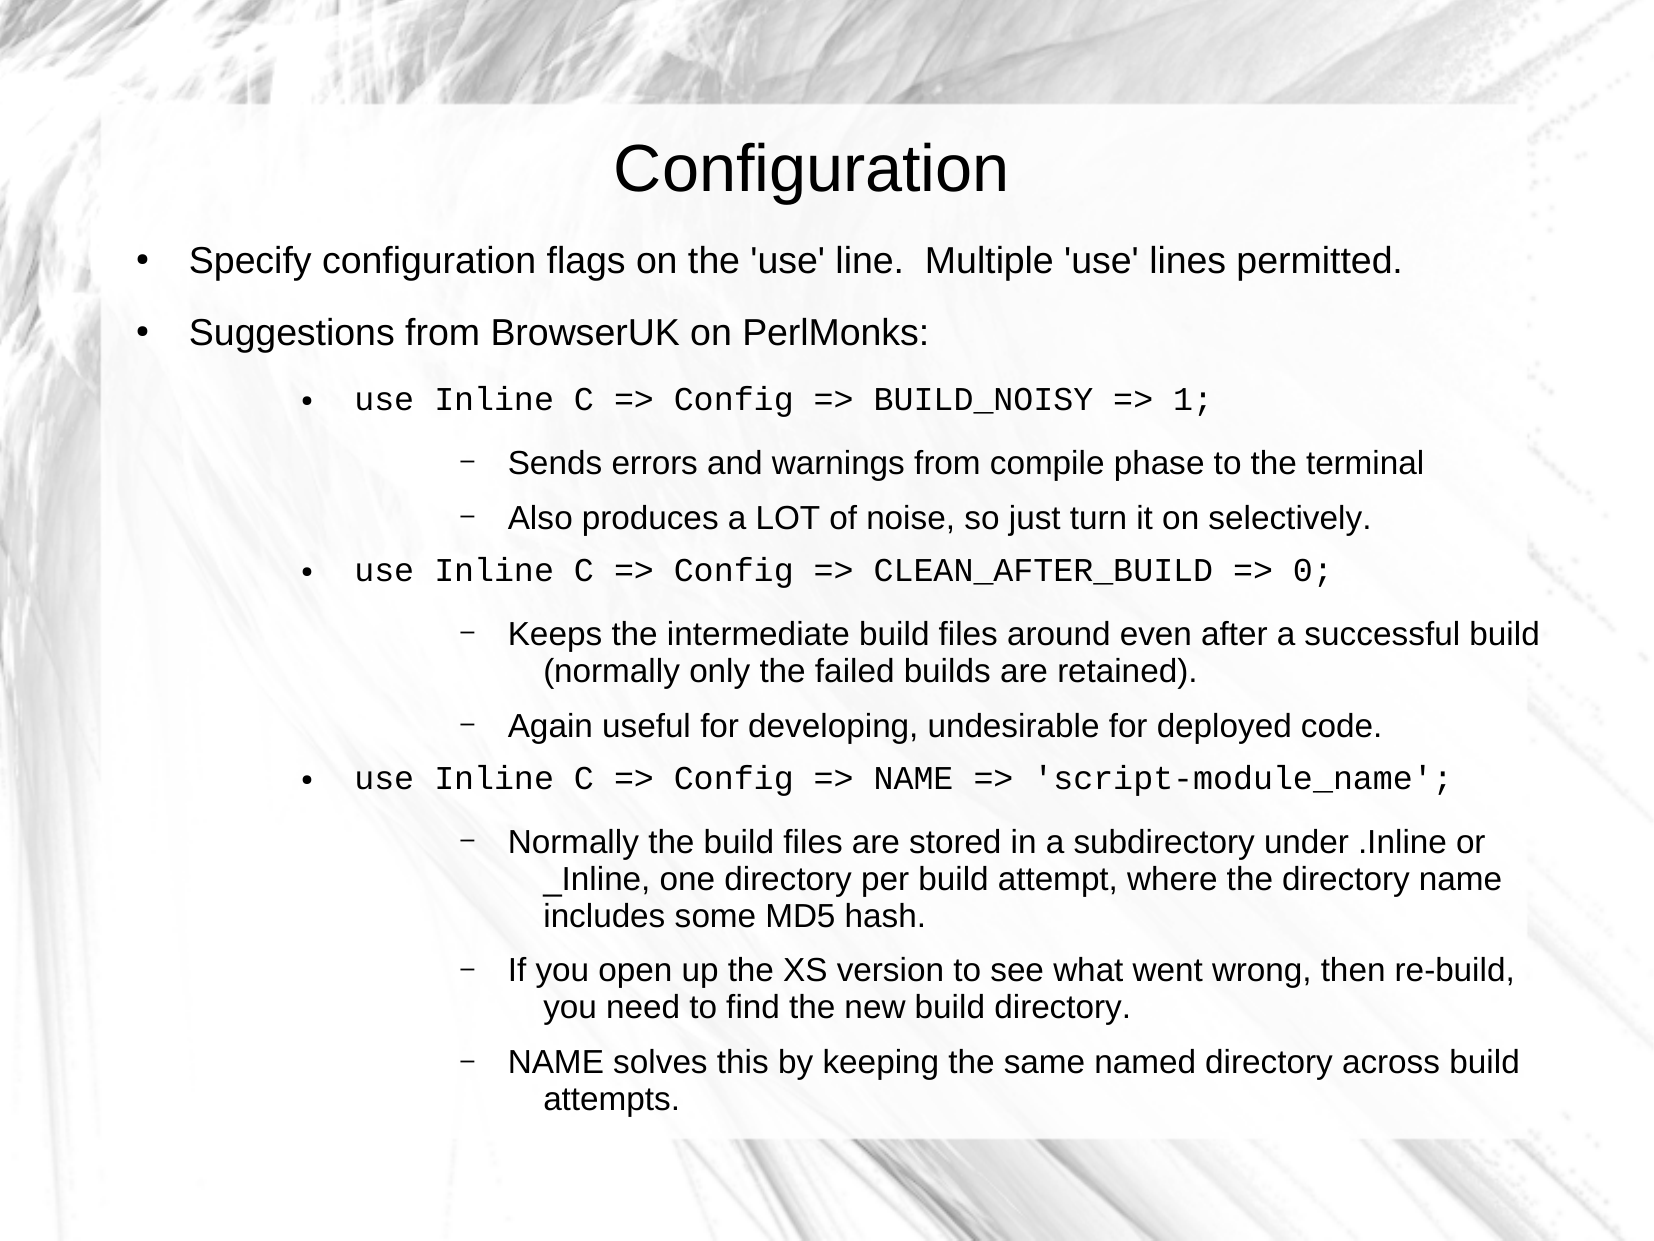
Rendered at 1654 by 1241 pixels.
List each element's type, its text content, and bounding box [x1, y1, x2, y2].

list Specify configuration flags on the 'use' line. Multiple 'use' lines permitted. Suggestions from BrowserUK on PerlMonks: use Inline C => Config => BUILD_NOISY => 1; Sends errors and warnings from compile phase to the terminal Also produces a LOT of noise, so just turn it on selectively. use Inline C => Config => CLEAN_AFTER_BUILD => 0; Keeps the intermediate build files around even after a successful build (normally only the failed builds are retained). Again useful for developing, undesirable for deployed code. use Inline C => Config => NAME => 'script-module_name'; Normally the build files are stored in a subdirectory under .Inline or _Inline, one directory per build attempt, where the directory name includes some MD5 hash. If you open up the XS version to see what went wrong, then re-build, you need to find the new build directory. NAME solves this by keeping the same named directory across build attempts. [118, 240, 1571, 1139]
title Configuration [118, 112, 1506, 226]
picture [0, 0, 1654, 1241]
